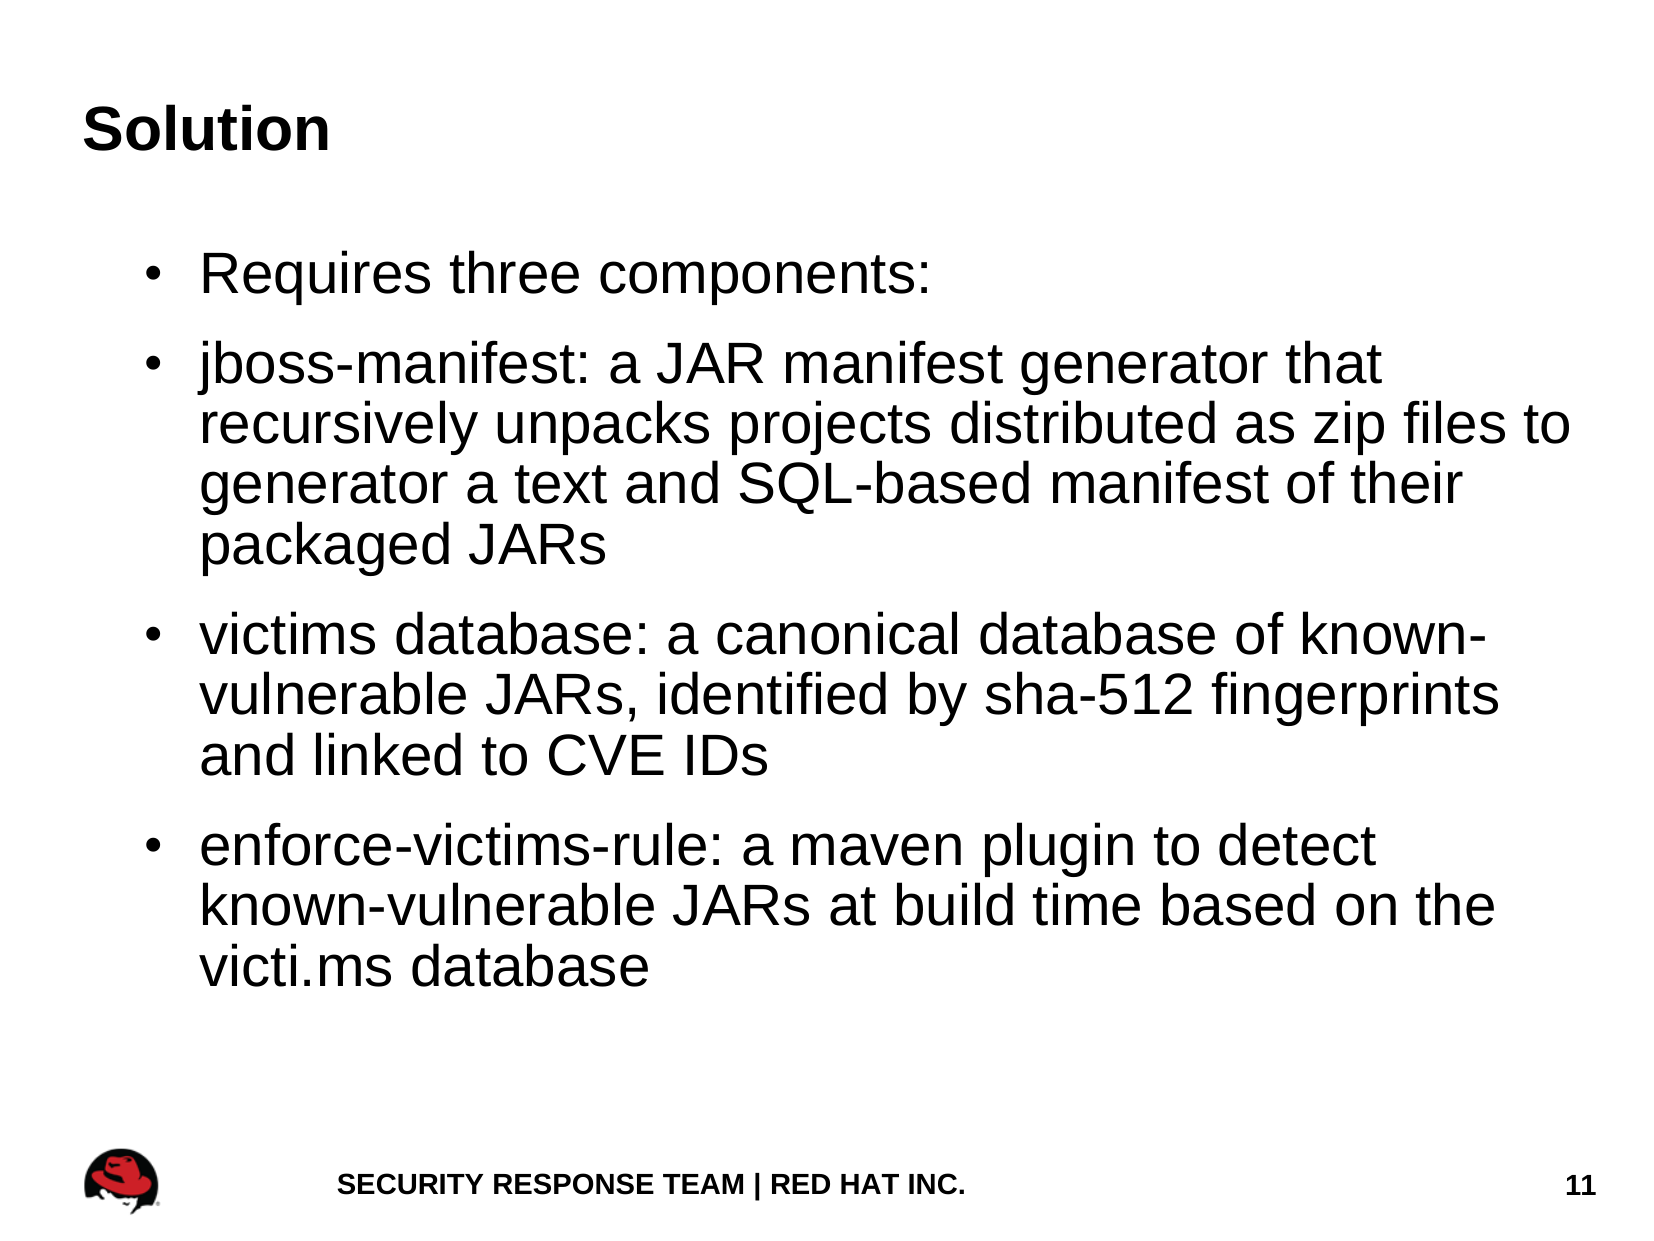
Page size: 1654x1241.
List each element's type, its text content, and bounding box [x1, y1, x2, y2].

list Requires three components: jboss-manifest: a JAR manifest generator that recursively unpacks projects distributed as zip files to generator a text and SQL-based manifest of their packaged JARs victims database: a canonical database of known-vulnerable JARs, identified by sha-512 fingerprints and linked to CVE IDs enforce-victims-rule: a maven plugin to detect known-vulnerable JARs at build time based on the victi.ms database [86, 244, 1575, 1098]
title Solution [82, 37, 1571, 225]
picture [83, 1146, 166, 1224]
